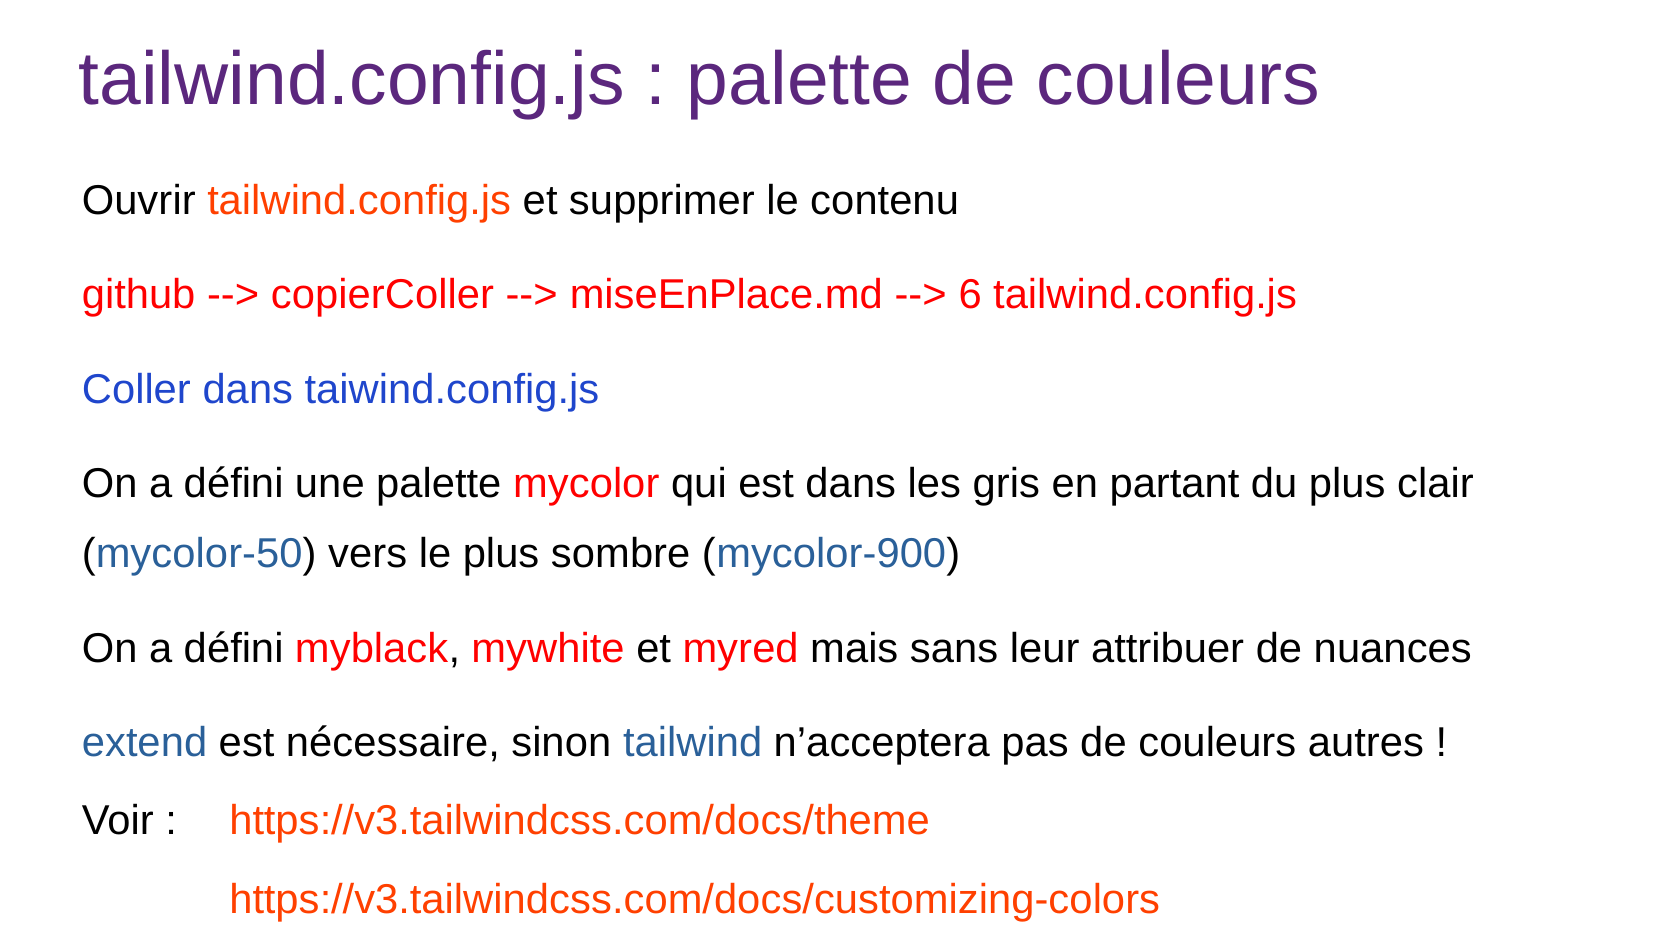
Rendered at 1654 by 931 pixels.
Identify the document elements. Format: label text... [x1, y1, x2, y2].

title tailwind.config.js : palette de couleurs [78, 36, 1556, 148]
text_box Ouvrir tailwind.config.js et supprimer le contenu github --> copierColler --> miseEnPlace.md --> 6 tailwind.config.js Coller dans taiwind.config.js On a défini une palette mycolor qui est dans les gris en partant du plus clair (mycolor-50) vers le plus sombre (mycolor-900) On a défini myblack, mywhite et myred mais sans leur attribuer de nuances extend est nécessaire, sinon tailwind n’acceptera pas de couleurs autres ! Voir : https://v3.tailwindcss.com/docs/theme https://v3.tailwindcss.com/docs/customizing-colors [81, 153, 1570, 922]
